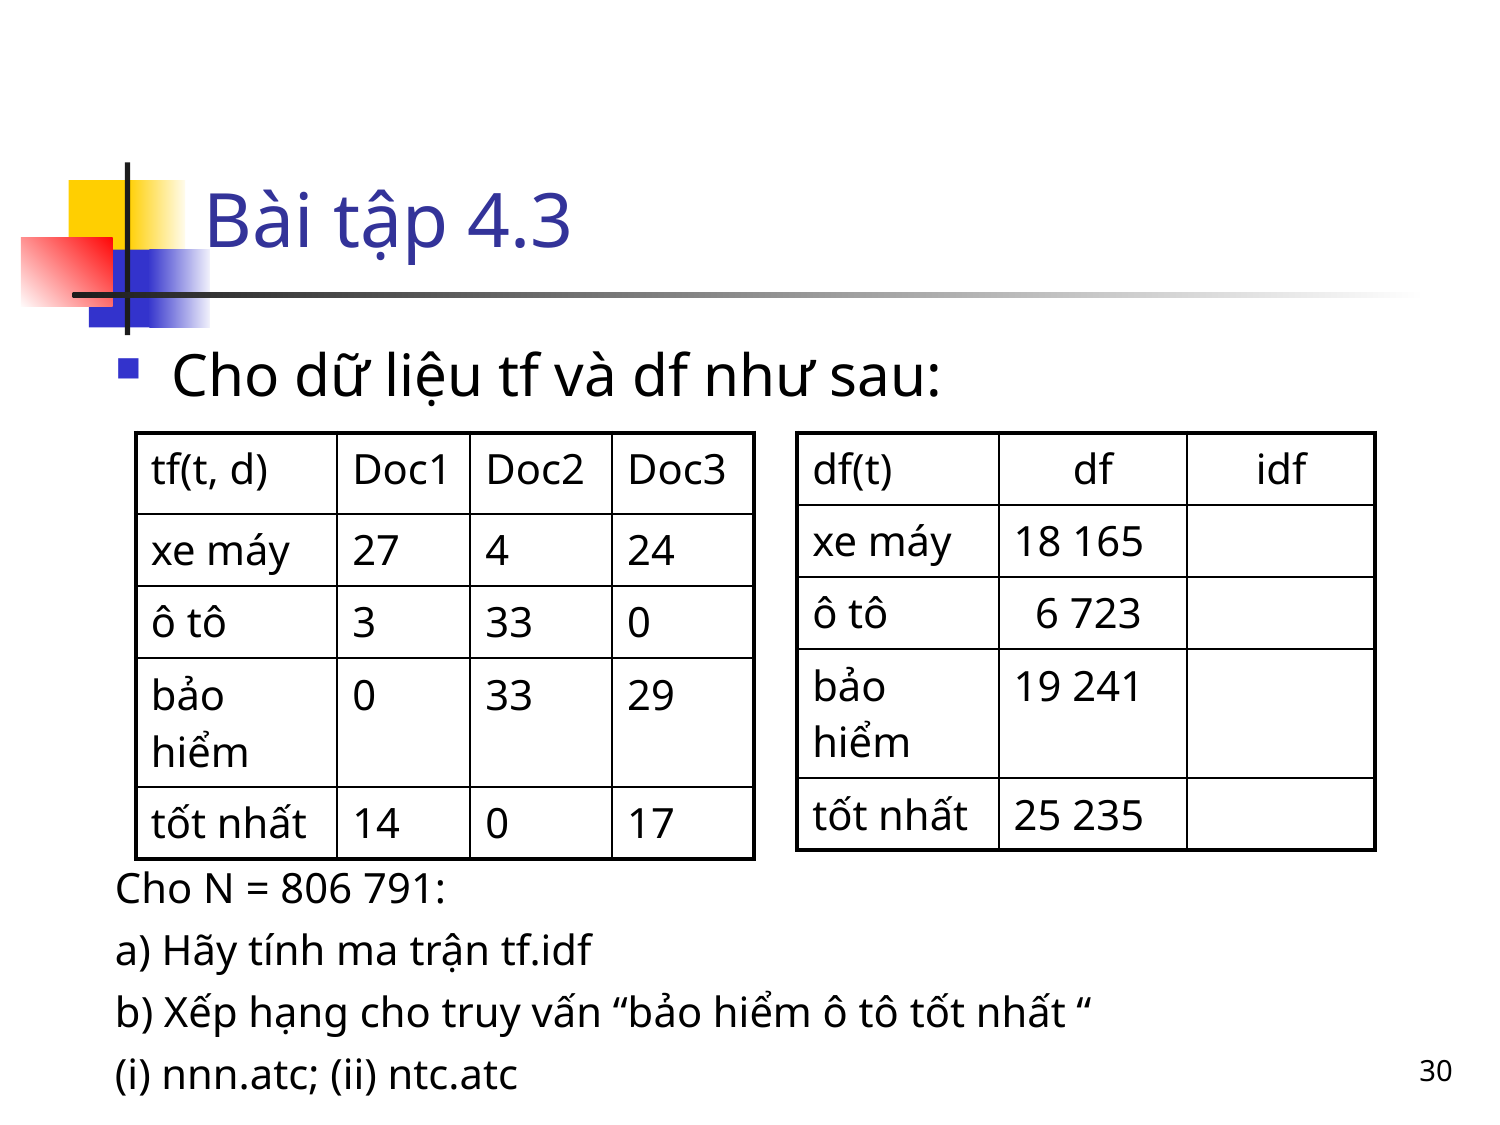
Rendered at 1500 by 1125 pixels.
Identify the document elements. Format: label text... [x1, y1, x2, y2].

table_cell bảo hiểm [138, 659, 336, 786]
table_cell 24 [613, 515, 752, 585]
table_header df(t) [799, 435, 998, 504]
table_cell 3 [338, 587, 469, 657]
table_header tf(t, d) [138, 435, 336, 513]
table_cell 14 [338, 788, 469, 854]
table_cell 29 [613, 659, 752, 786]
table_cell 19 241 [1000, 650, 1186, 777]
table_header Doc3 [613, 435, 752, 513]
table_cell [1188, 650, 1373, 777]
table_cell xe máy [138, 515, 336, 585]
table_cell 0 [471, 788, 611, 854]
text_box Cho N = 806 791: a) Hãy tính ma trận tf.idf b) Xếp hạng cho truy vấn “bảo hiểm ô tô tốt nhất “ (i) nnn.atc; (ii) ntc.atc [100, 854, 1458, 1106]
table_cell 18 165 [1000, 506, 1186, 576]
table_cell 6 723 [1000, 578, 1186, 648]
list Cho dữ liệu tf và df như sau: [100, 331, 1469, 433]
table_cell tốt nhất [138, 788, 336, 854]
table_cell 4 [471, 515, 611, 585]
table_cell 0 [613, 587, 752, 657]
table_cell ô tô [138, 587, 336, 657]
table_cell 25 235 [1000, 779, 1186, 848]
table_header Doc2 [471, 435, 611, 513]
table_cell 0 [338, 659, 469, 786]
table_cell bảo hiểm [799, 650, 998, 777]
table_header idf [1188, 435, 1373, 504]
table_cell [1188, 506, 1373, 576]
table_cell [1188, 578, 1373, 648]
title Bài tập 4.3 [188, 30, 1468, 271]
table_cell ô tô [799, 578, 998, 648]
table_cell xe máy [799, 506, 998, 576]
table_cell tốt nhất [799, 779, 998, 848]
table_cell 33 [471, 587, 611, 657]
table_header df [1000, 435, 1186, 504]
table_cell 17 [613, 788, 752, 854]
table_cell 27 [338, 515, 469, 585]
table_header Doc1 [338, 435, 469, 513]
table_cell [1188, 779, 1373, 848]
slide_number <number> [1155, 1024, 1468, 1100]
table_cell 33 [471, 659, 611, 786]
